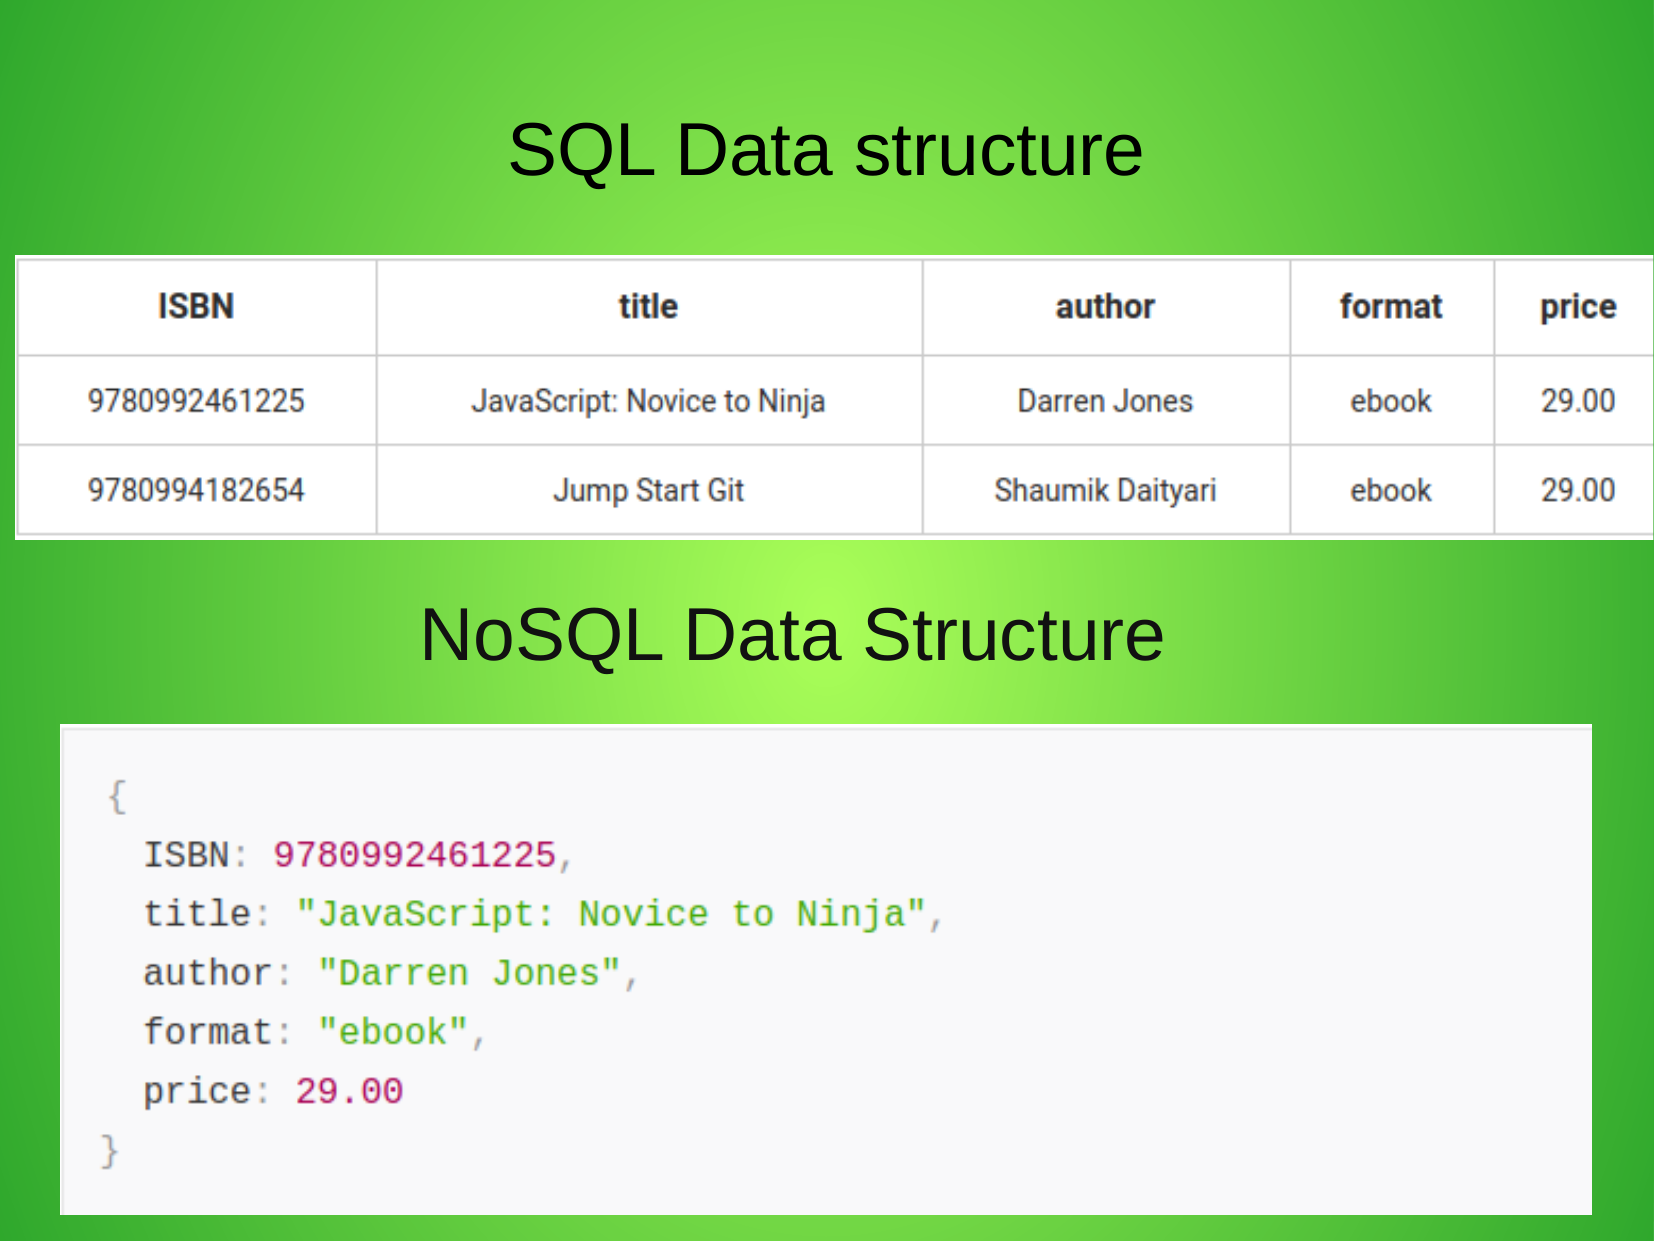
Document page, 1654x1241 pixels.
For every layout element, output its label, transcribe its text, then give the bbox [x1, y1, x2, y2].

picture [15, 255, 1654, 541]
text_box NoSQL Data Structure [405, 585, 1231, 684]
picture [60, 724, 1592, 1216]
title SQL Data structure [82, 47, 1571, 252]
